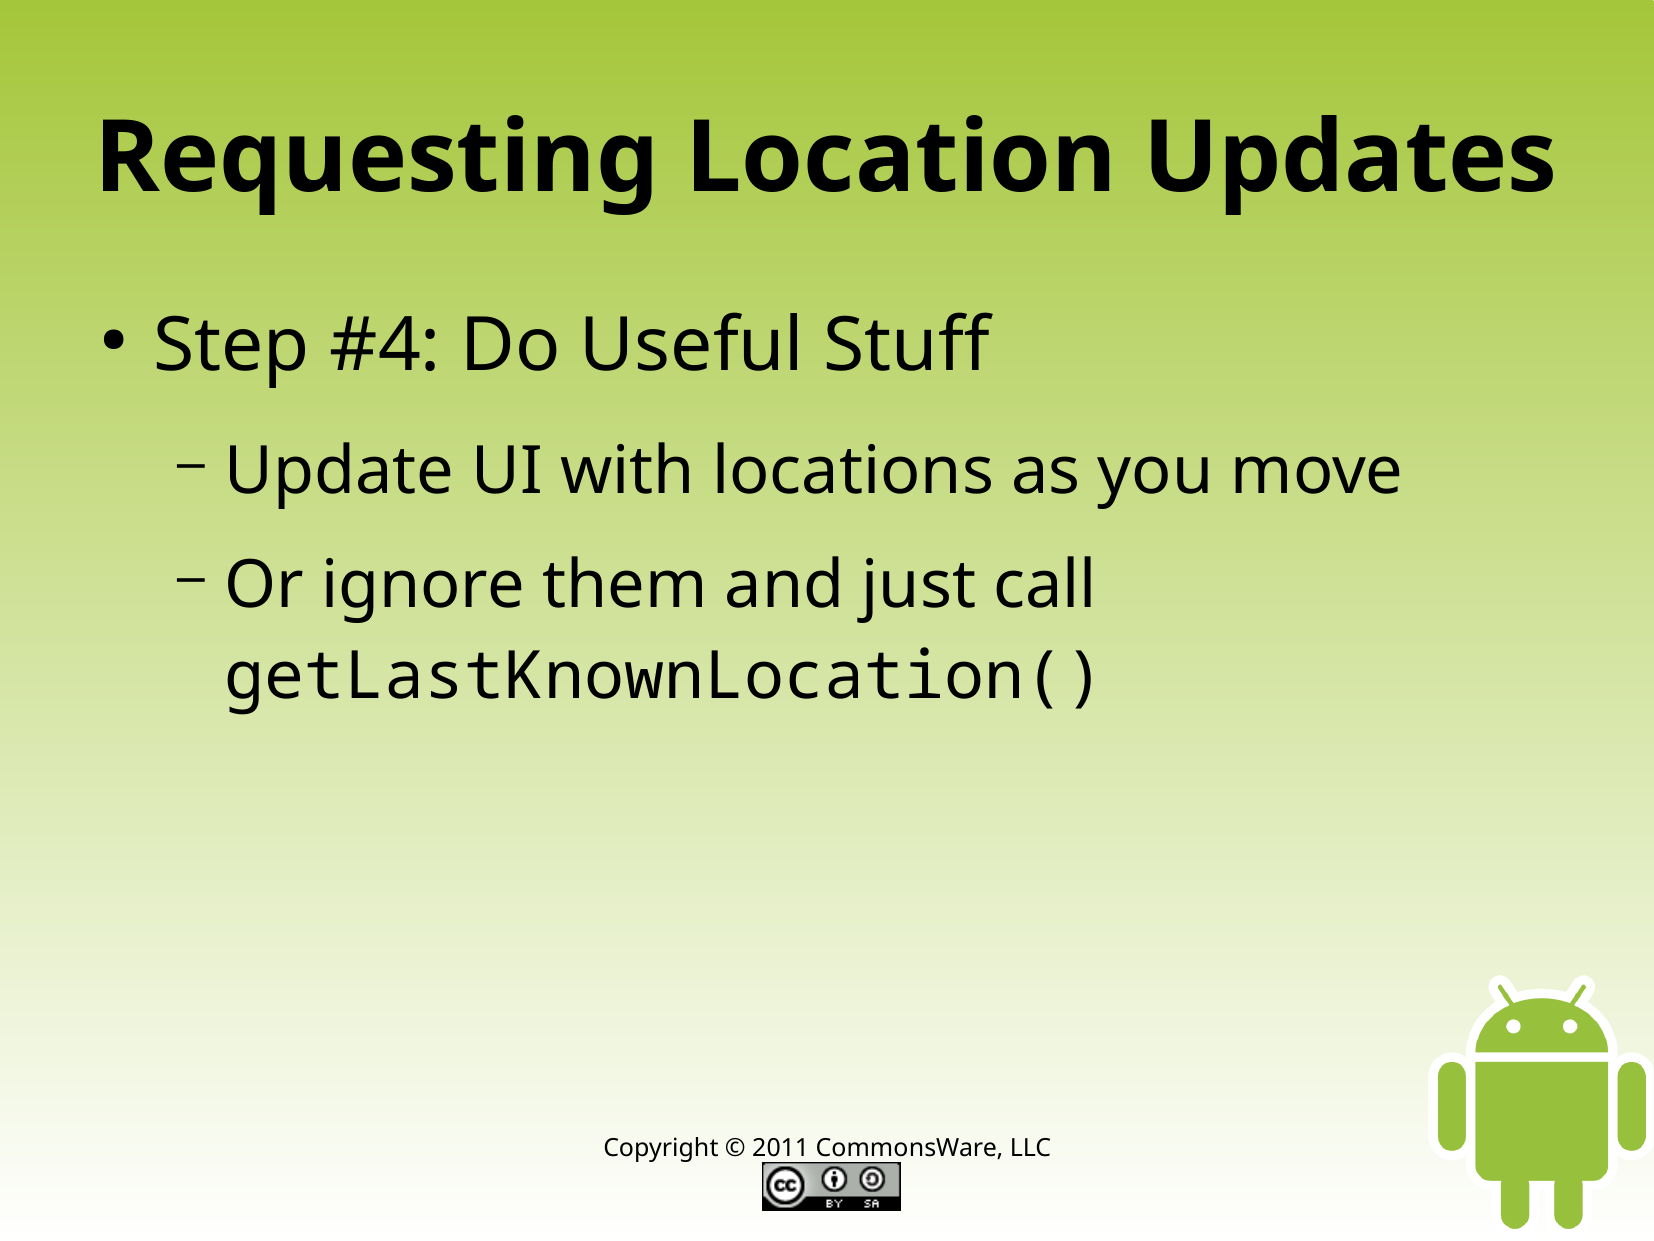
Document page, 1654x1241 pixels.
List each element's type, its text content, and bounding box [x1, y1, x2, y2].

picture [1428, 975, 1654, 1238]
title Requesting Location Updates [82, 49, 1571, 257]
picture [762, 1162, 901, 1211]
list Step #4: Do Useful Stuff Update UI with locations as you move Or ignore them and just call getLastKnownLocation() [82, 290, 1571, 1094]
